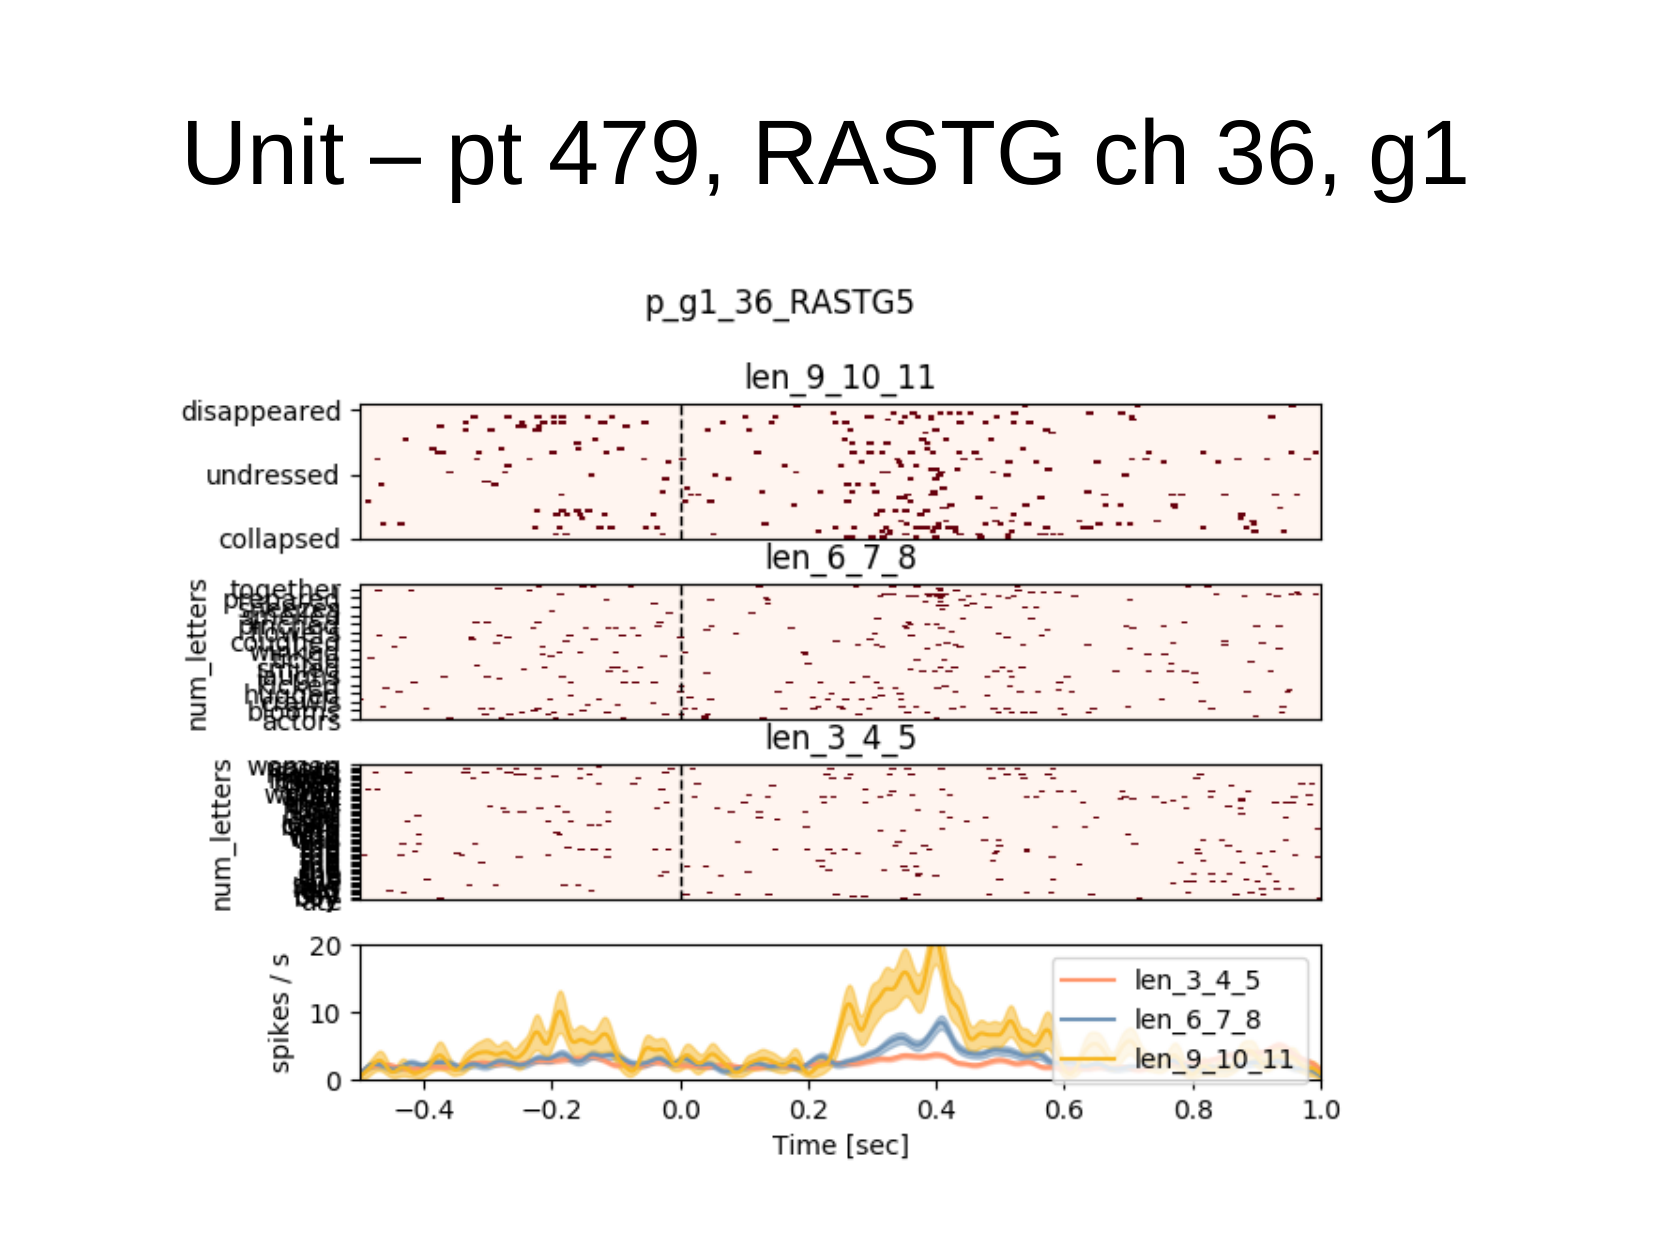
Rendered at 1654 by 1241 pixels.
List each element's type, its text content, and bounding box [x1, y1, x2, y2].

picture [180, 269, 1381, 1171]
title Unit – pt 479, RASTG ch 36, g1 [82, 49, 1571, 257]
